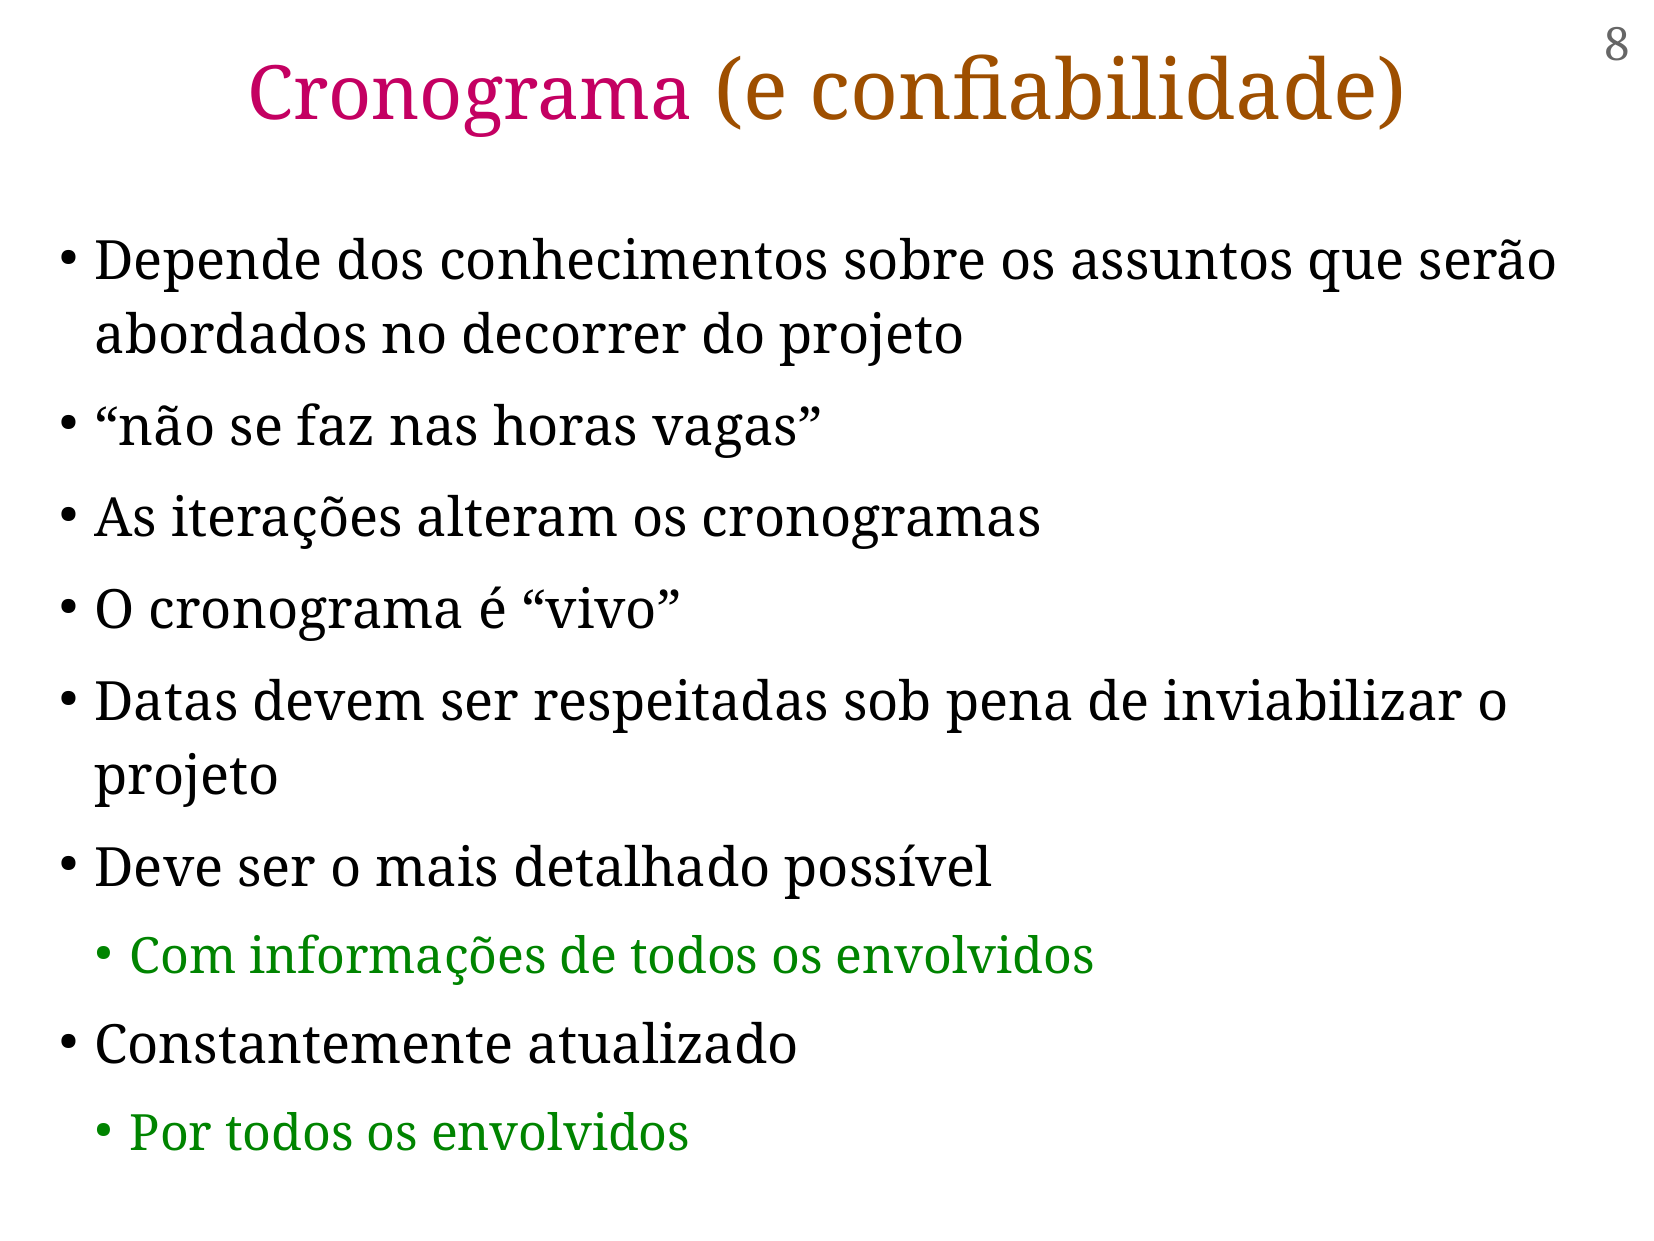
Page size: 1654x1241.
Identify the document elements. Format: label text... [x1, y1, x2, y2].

list Depende dos conhecimentos sobre os assuntos que serão abordados no decorrer do projeto “não se faz nas horas vagas” As iterações alteram os cronogramas O cronograma é “vivo” Datas devem ser respeitadas sob pena de inviabilizar o projeto Deve ser o mais detalhado possível Com informações de todos os envolvidos Constantemente atualizado Por todos os envolvidos [59, 221, 1595, 1211]
title Cronograma (e confiabilidade) [59, 29, 1595, 148]
